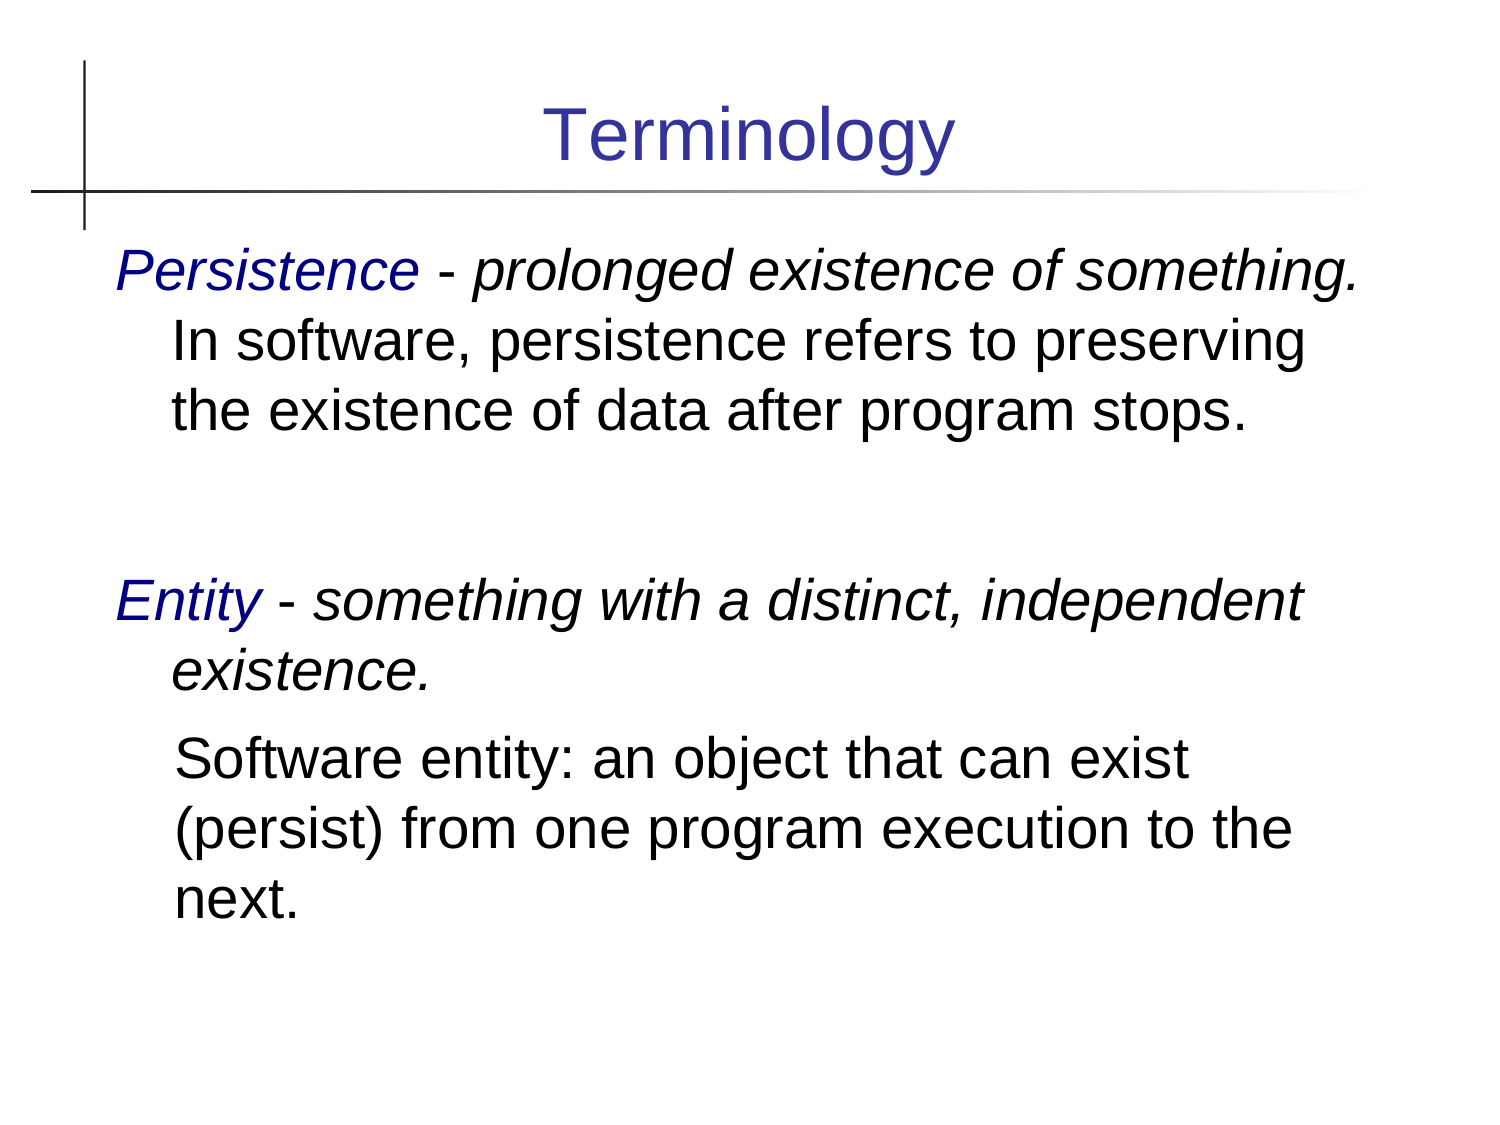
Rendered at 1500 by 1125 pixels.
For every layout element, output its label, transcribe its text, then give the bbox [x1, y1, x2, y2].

title Terminology [100, 42, 1399, 184]
list Persistence - prolonged existence of something. In software, persistence refers to preserving the existence of data after program stops. Entity - something with a distinct, independent existence. Software entity: an object that can exist (persist) from one program execution to the next. [100, 224, 1399, 1021]
